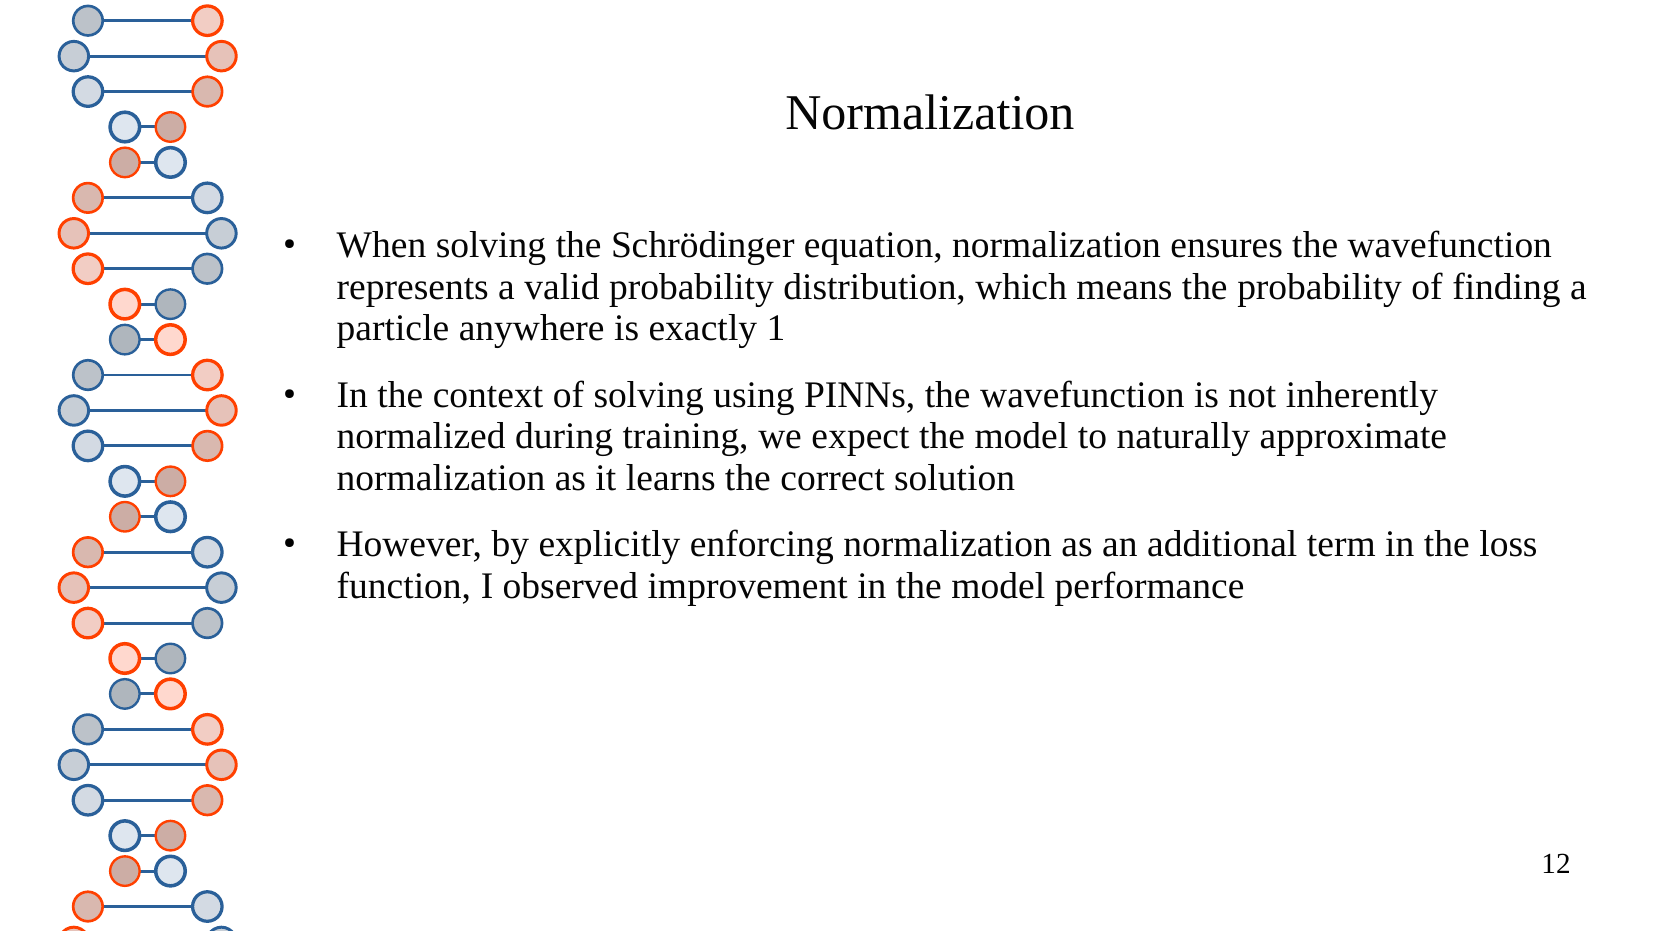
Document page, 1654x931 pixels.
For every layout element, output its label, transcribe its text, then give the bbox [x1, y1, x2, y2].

title Normalization [265, 35, 1595, 189]
list When solving the Schrödinger equation, normalization ensures the wavefunction represents a valid probability distribution, which means the probability of finding a particle anywhere is exactly 1 In the context of solving using PINNs, the wavefunction is not inherently normalized during training, we expect the model to naturally approximate normalization as it learns the correct solution However, by explicitly enforcing normalization as an additional term in the loss function, I observed improvement in the model performance [265, 224, 1595, 764]
